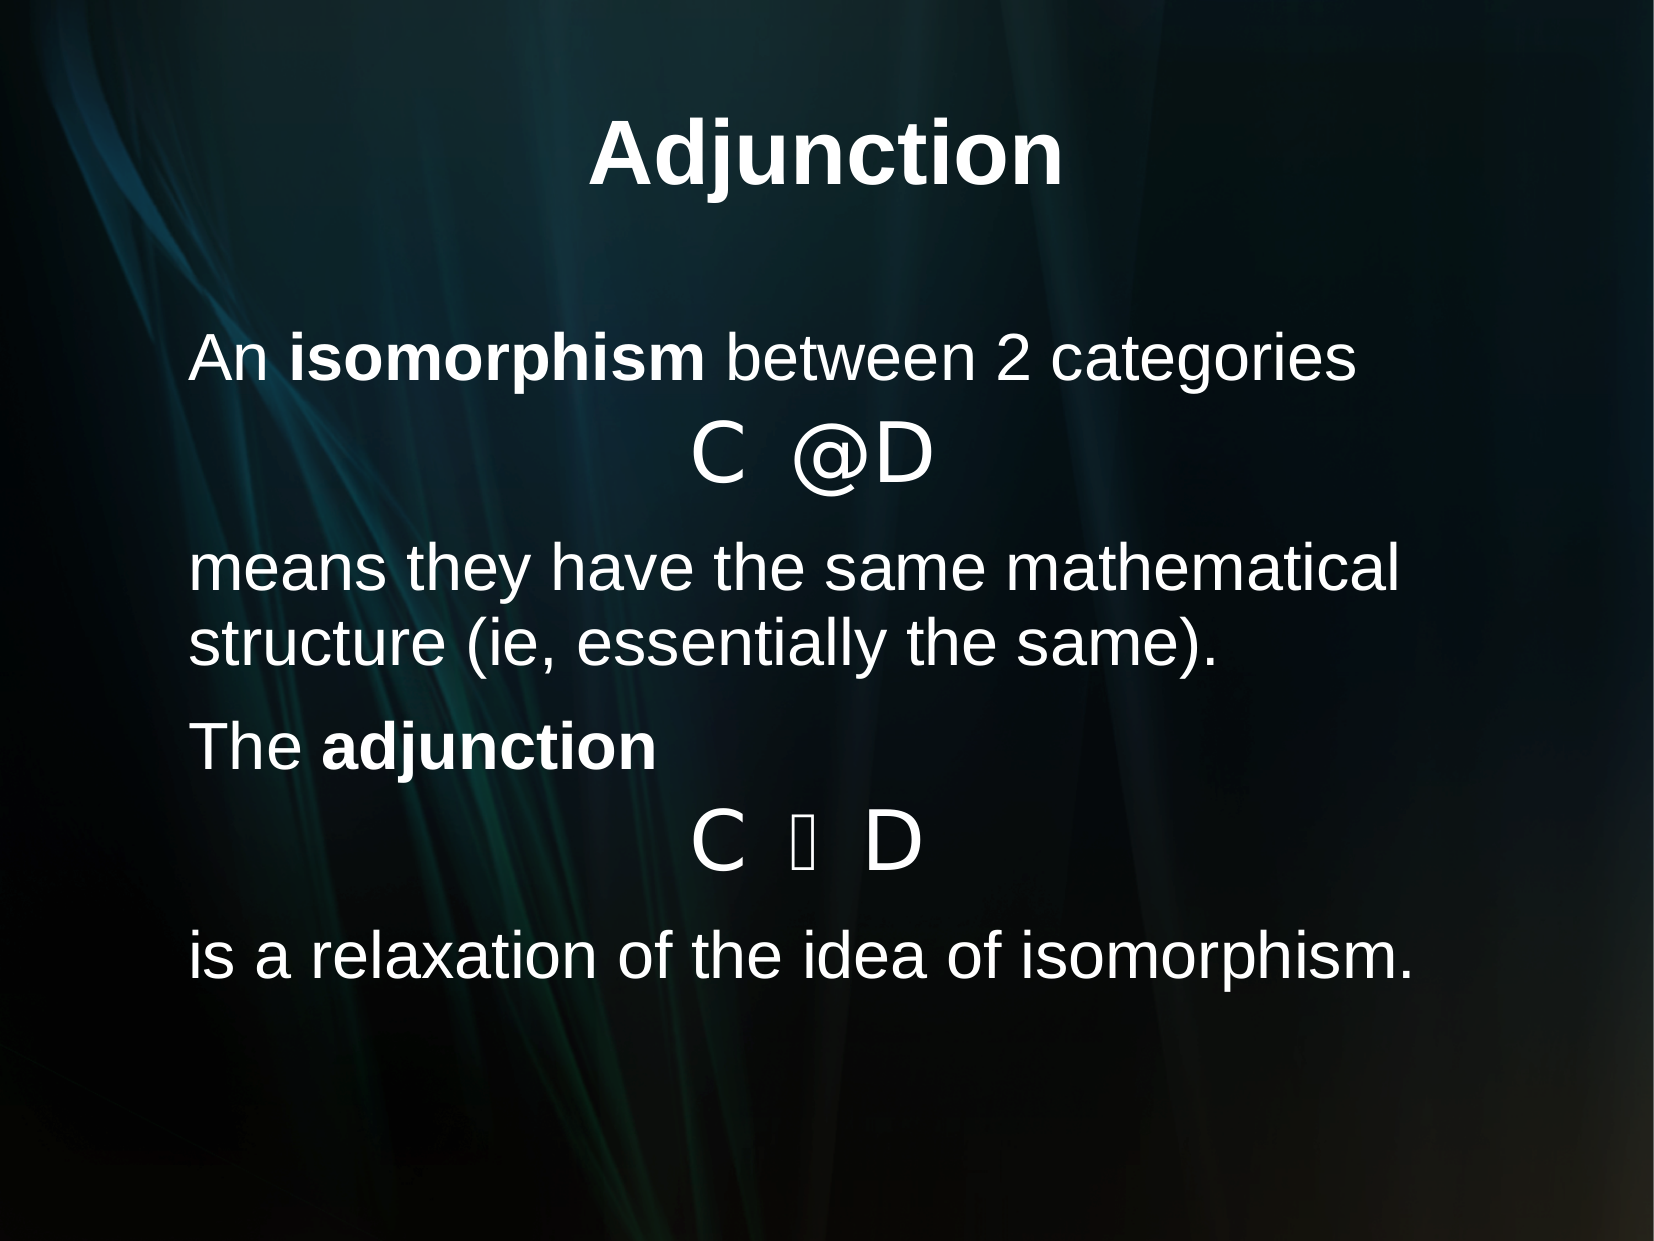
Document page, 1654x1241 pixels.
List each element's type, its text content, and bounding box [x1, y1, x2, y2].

title Adjunction [82, 49, 1571, 257]
list An isomorphism between 2 categories C @D means they have the same mathematical structure (ie, essentially the same). The adjunction C  D is a relaxation of the idea of isomorphism. [188, 320, 1503, 1139]
picture [0, 0, 1654, 1241]
